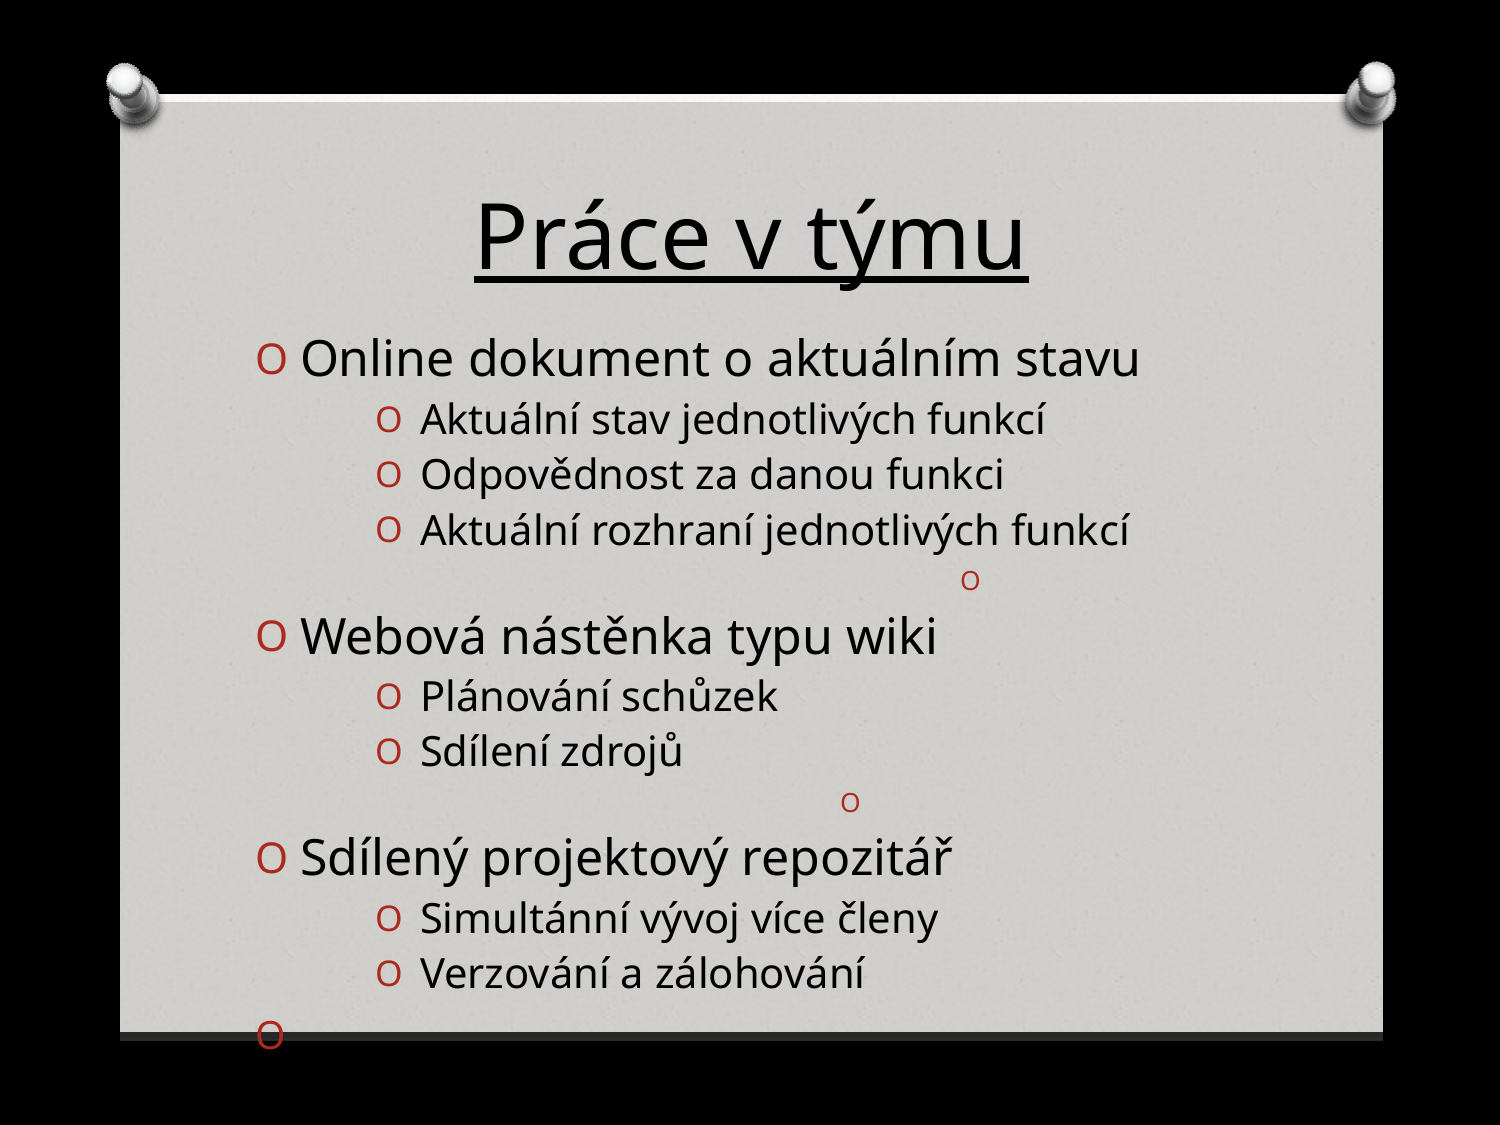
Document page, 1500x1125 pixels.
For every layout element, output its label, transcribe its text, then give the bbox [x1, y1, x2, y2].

title Práce v týmu [179, 134, 1323, 332]
list Online dokument o aktuálním stavu Aktuální stav jednotlivých funkcí Odpovědnost za danou funkci Aktuální rozhraní jednotlivých funkcí Webová nástěnka typu wiki Plánování schůzek Sdílení zdrojů Sdílený projektový repozitář Simultánní vývoj více členy Verzování a zálohování [240, 326, 1257, 1024]
